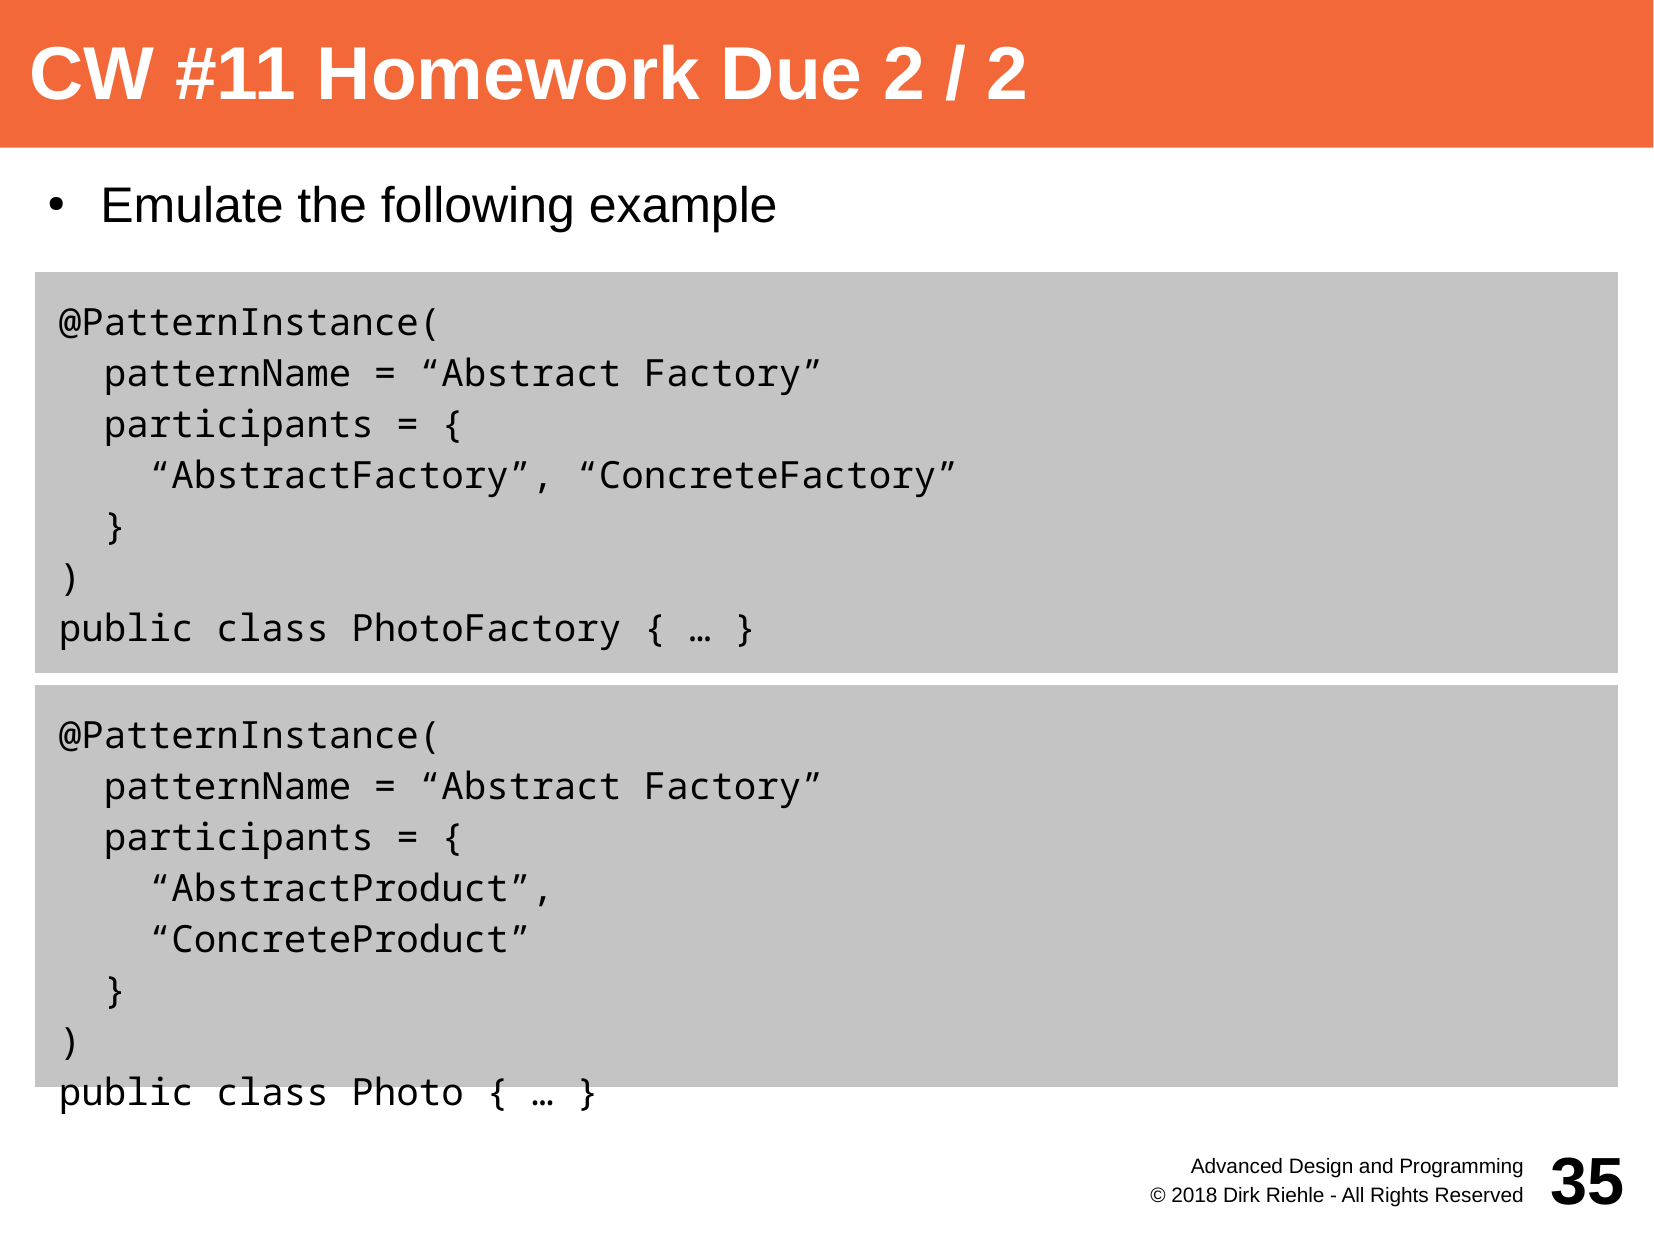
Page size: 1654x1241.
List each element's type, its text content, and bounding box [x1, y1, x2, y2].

list @PatternInstance( patternName = “Abstract Factory” participants = { “AbstractProduct”, “ConcreteProduct” } ) public class Photo { … } [29, 679, 1625, 1093]
title CW #11 Homework Due 2 / 2 [0, 0, 1654, 148]
list Emulate the following example [29, 177, 1625, 260]
list @PatternInstance( patternName = “Abstract Factory” participants = { “AbstractFactory”, “ConcreteFactory” } ) public class PhotoFactory { … } [29, 265, 1625, 673]
